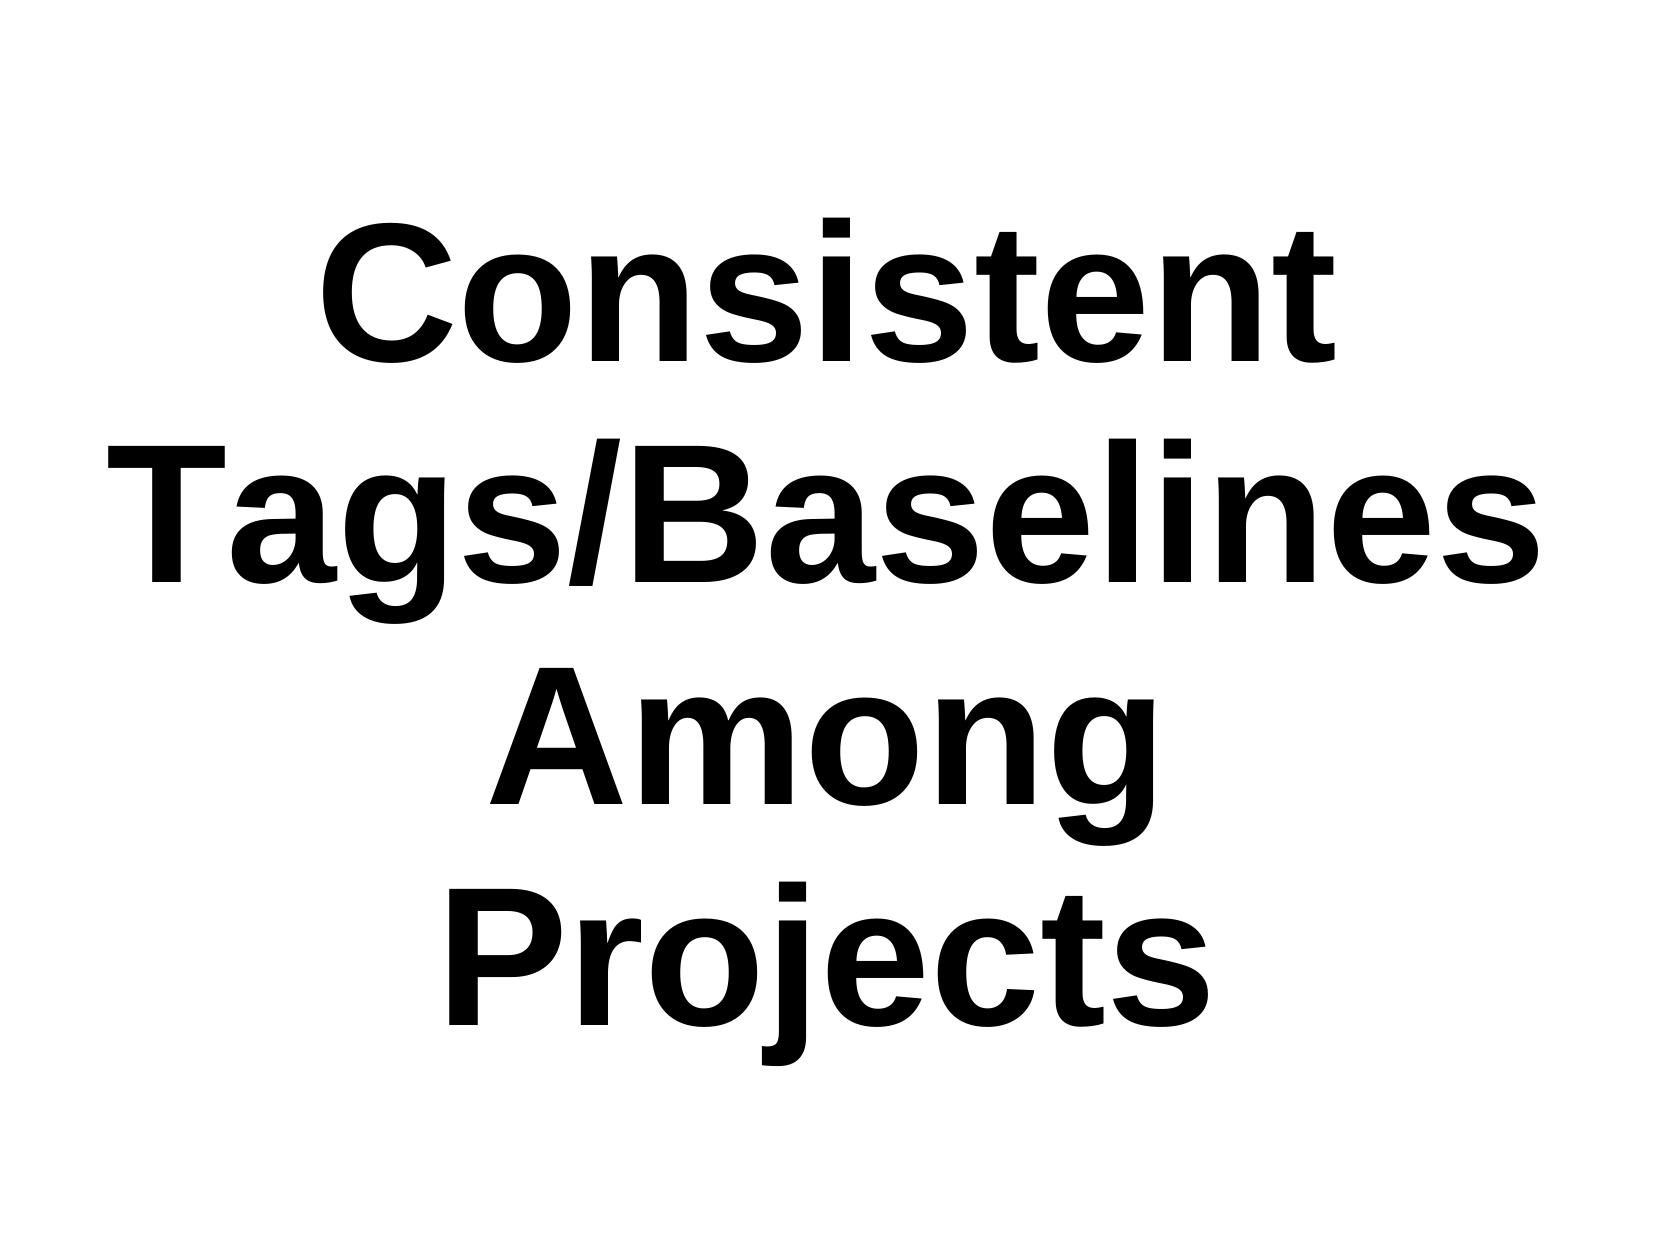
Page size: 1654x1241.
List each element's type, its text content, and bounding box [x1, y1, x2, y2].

title Consistent Tags/Baselines Among Projects [82, 49, 1571, 1201]
